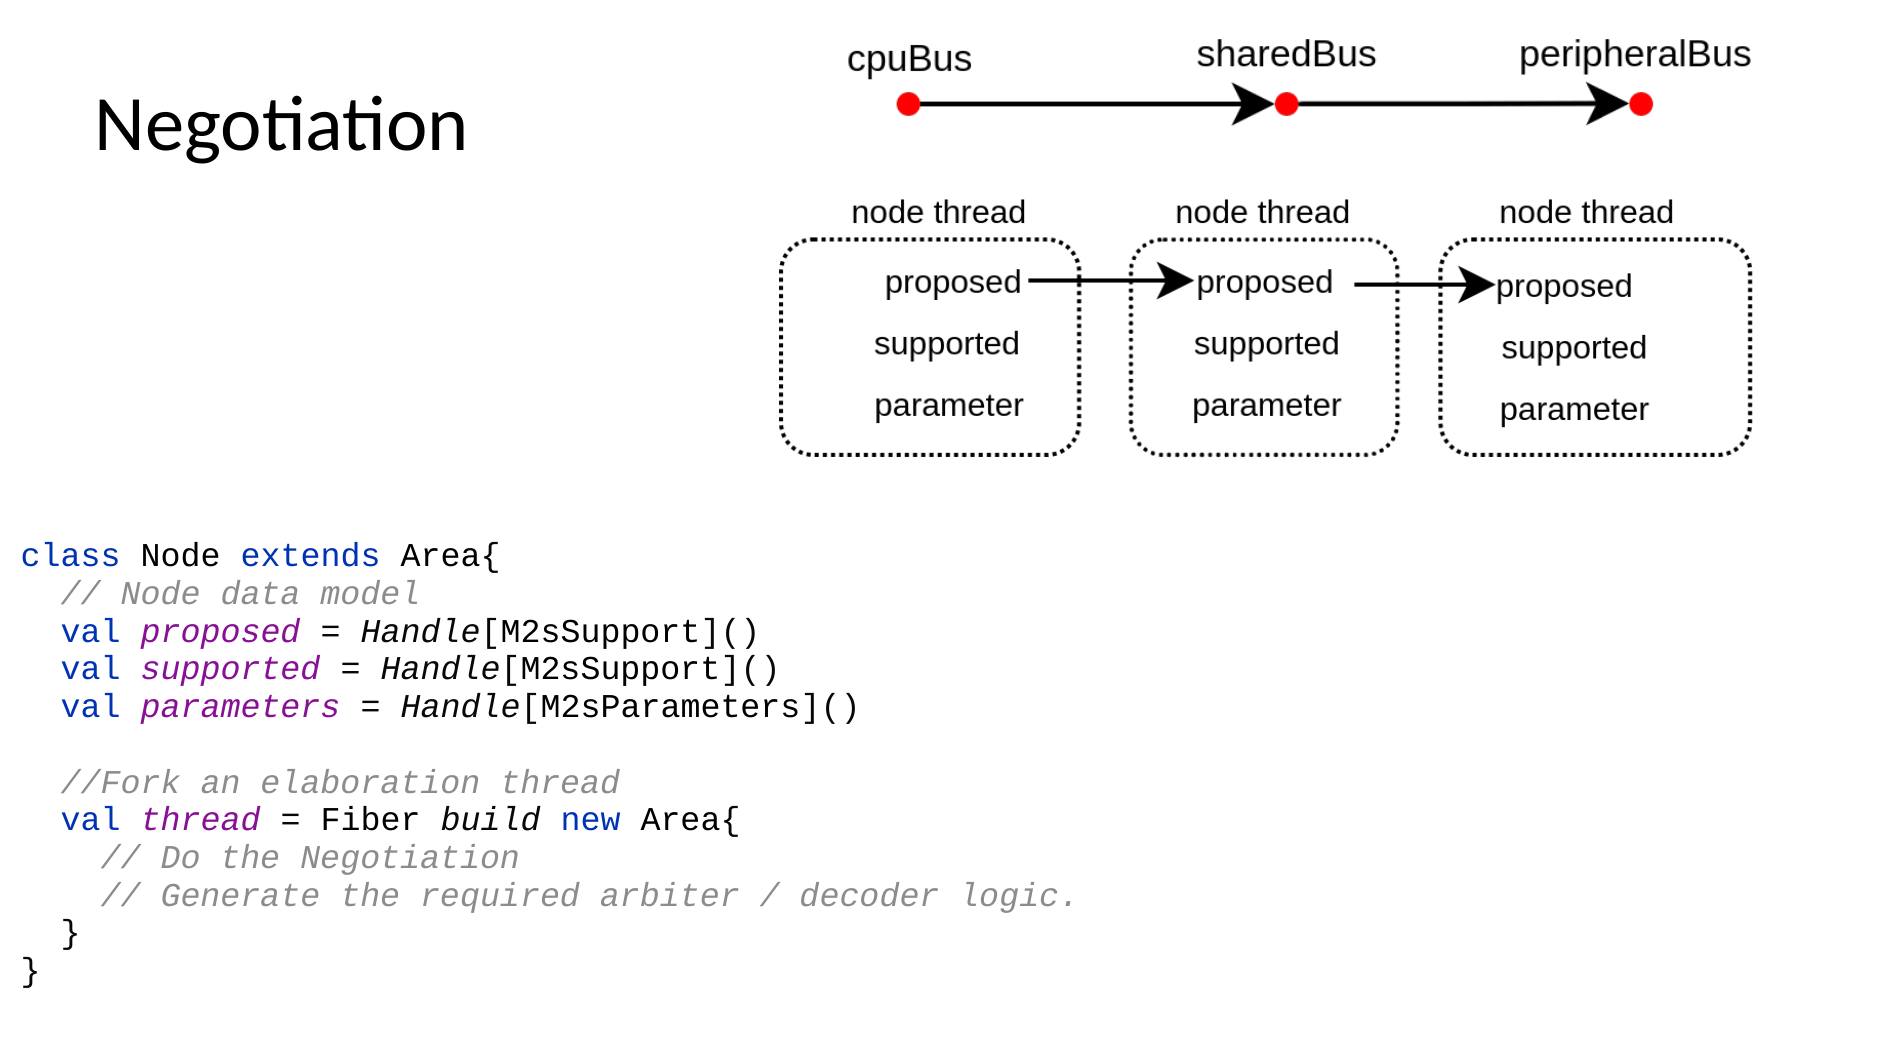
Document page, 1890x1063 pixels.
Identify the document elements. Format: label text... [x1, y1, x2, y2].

title Negotiation [94, 42, 738, 220]
picture [726, 0, 1824, 498]
text_box class Node extends Area{ // Node data model val proposed = Handle[M2sSupport]() val supported = Handle[M2sSupport]() val parameters = Handle[M2sParameters]() //Fork an elaboration thread val thread = Fiber build new Area{ // Do the Negotiation // Generate the required arbiter / decoder logic. } } [5, 531, 1123, 1040]
